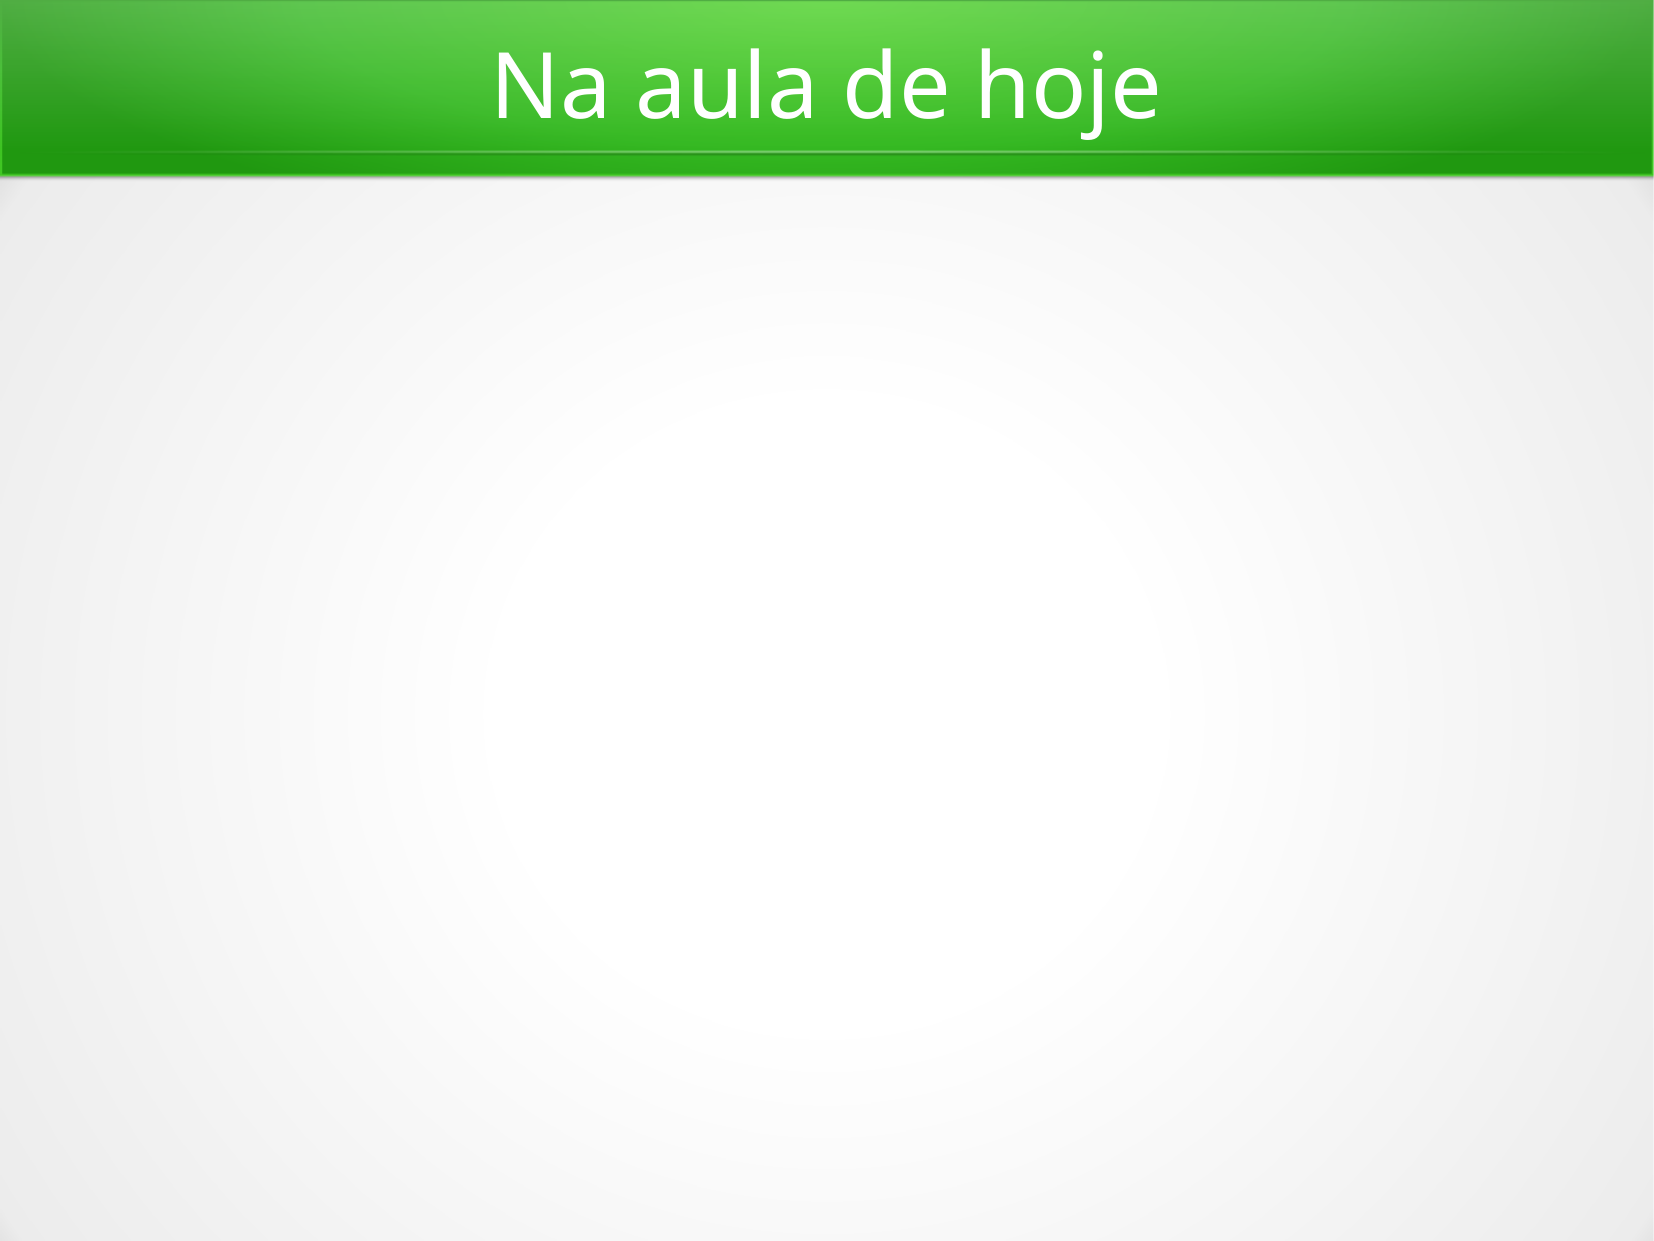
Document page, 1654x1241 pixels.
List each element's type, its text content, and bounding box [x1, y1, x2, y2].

picture [0, 0, 1654, 1241]
title Na aula de hoje [82, 11, 1571, 154]
